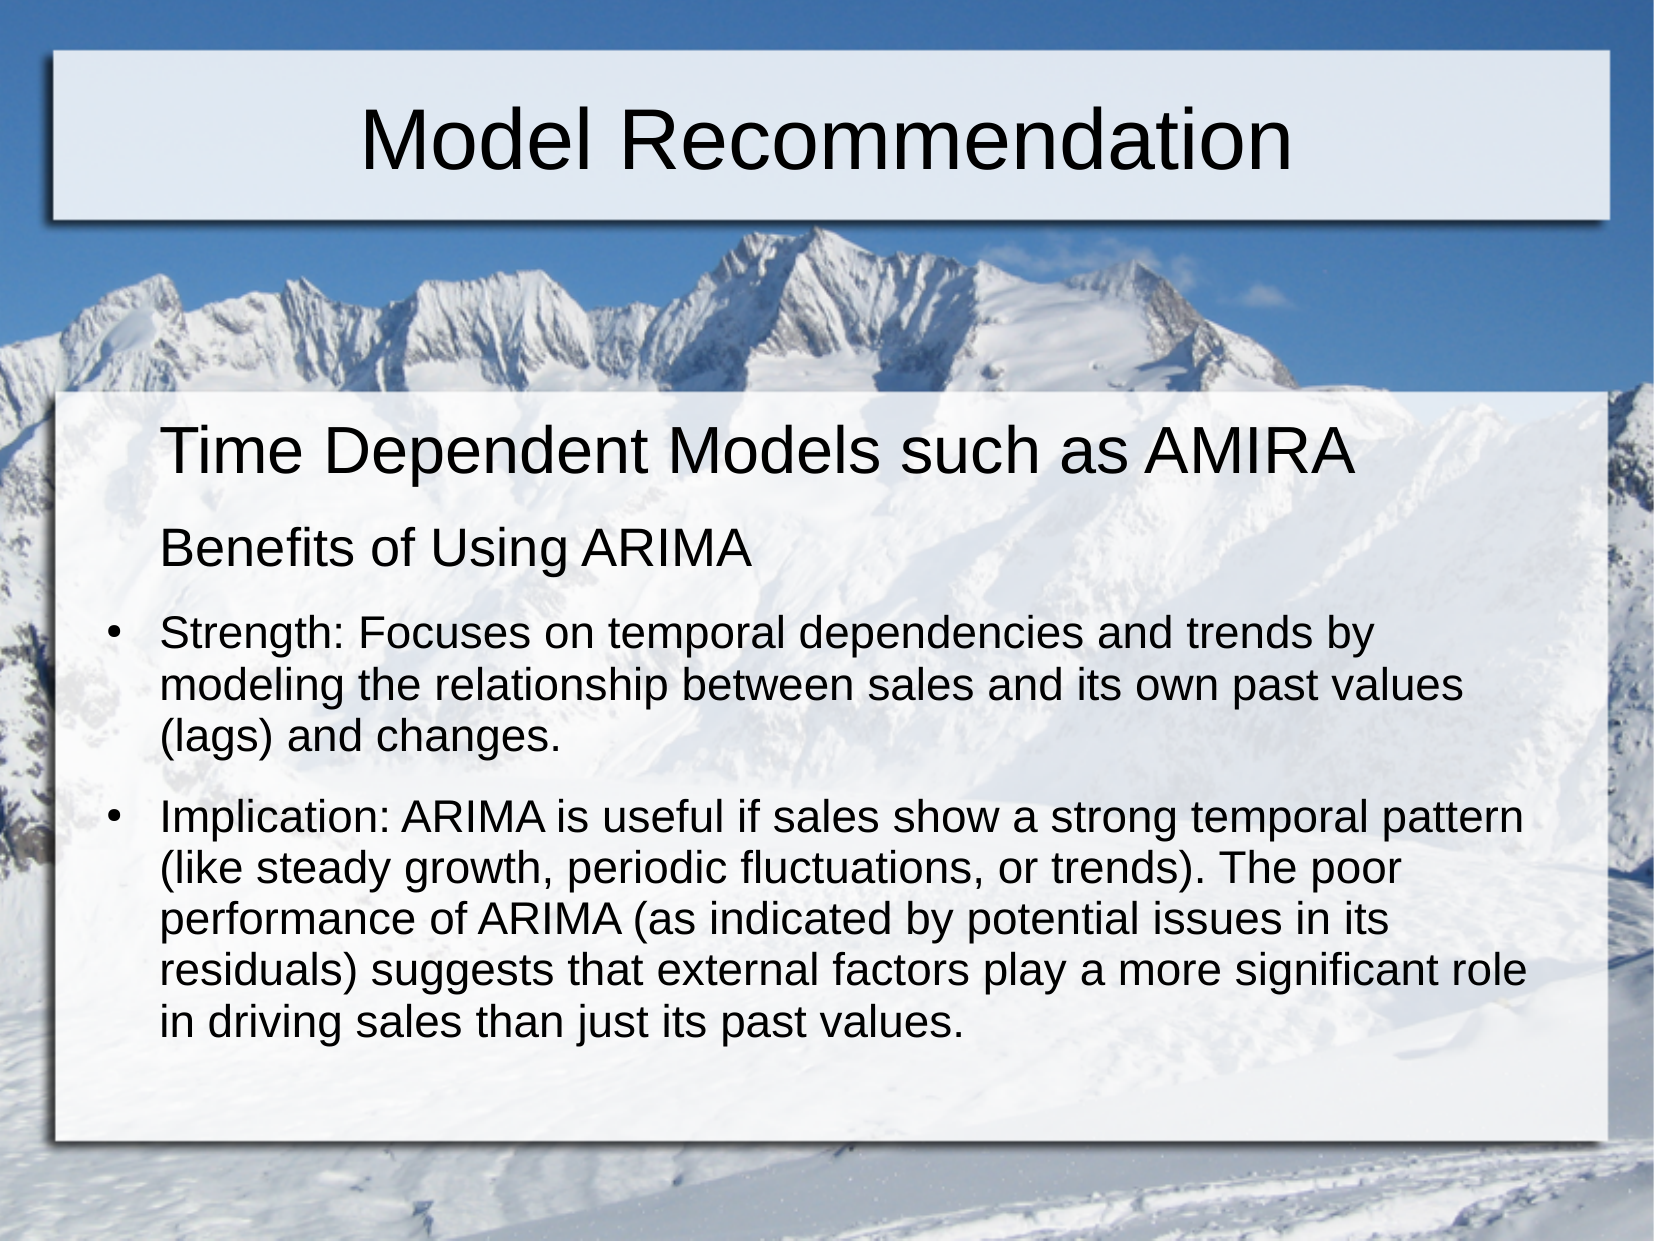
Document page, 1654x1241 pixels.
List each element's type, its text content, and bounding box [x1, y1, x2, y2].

title Model Recommendation [59, 61, 1595, 219]
picture [0, 0, 1654, 1241]
list Time Dependent Models such as AMIRA Benefits of Using ARIMA Strength: Focuses on temporal dependencies and trends by modeling the relationship between sales and its own past values (lags) and changes. Implication: ARIMA is useful if sales show a strong temporal pattern (like steady growth, periodic fluctuations, or trends). The poor performance of ARIMA (as indicated by potential issues in its residuals) suggests that external factors play a more significant role in driving sales than just its past values. [88, 413, 1571, 1109]
